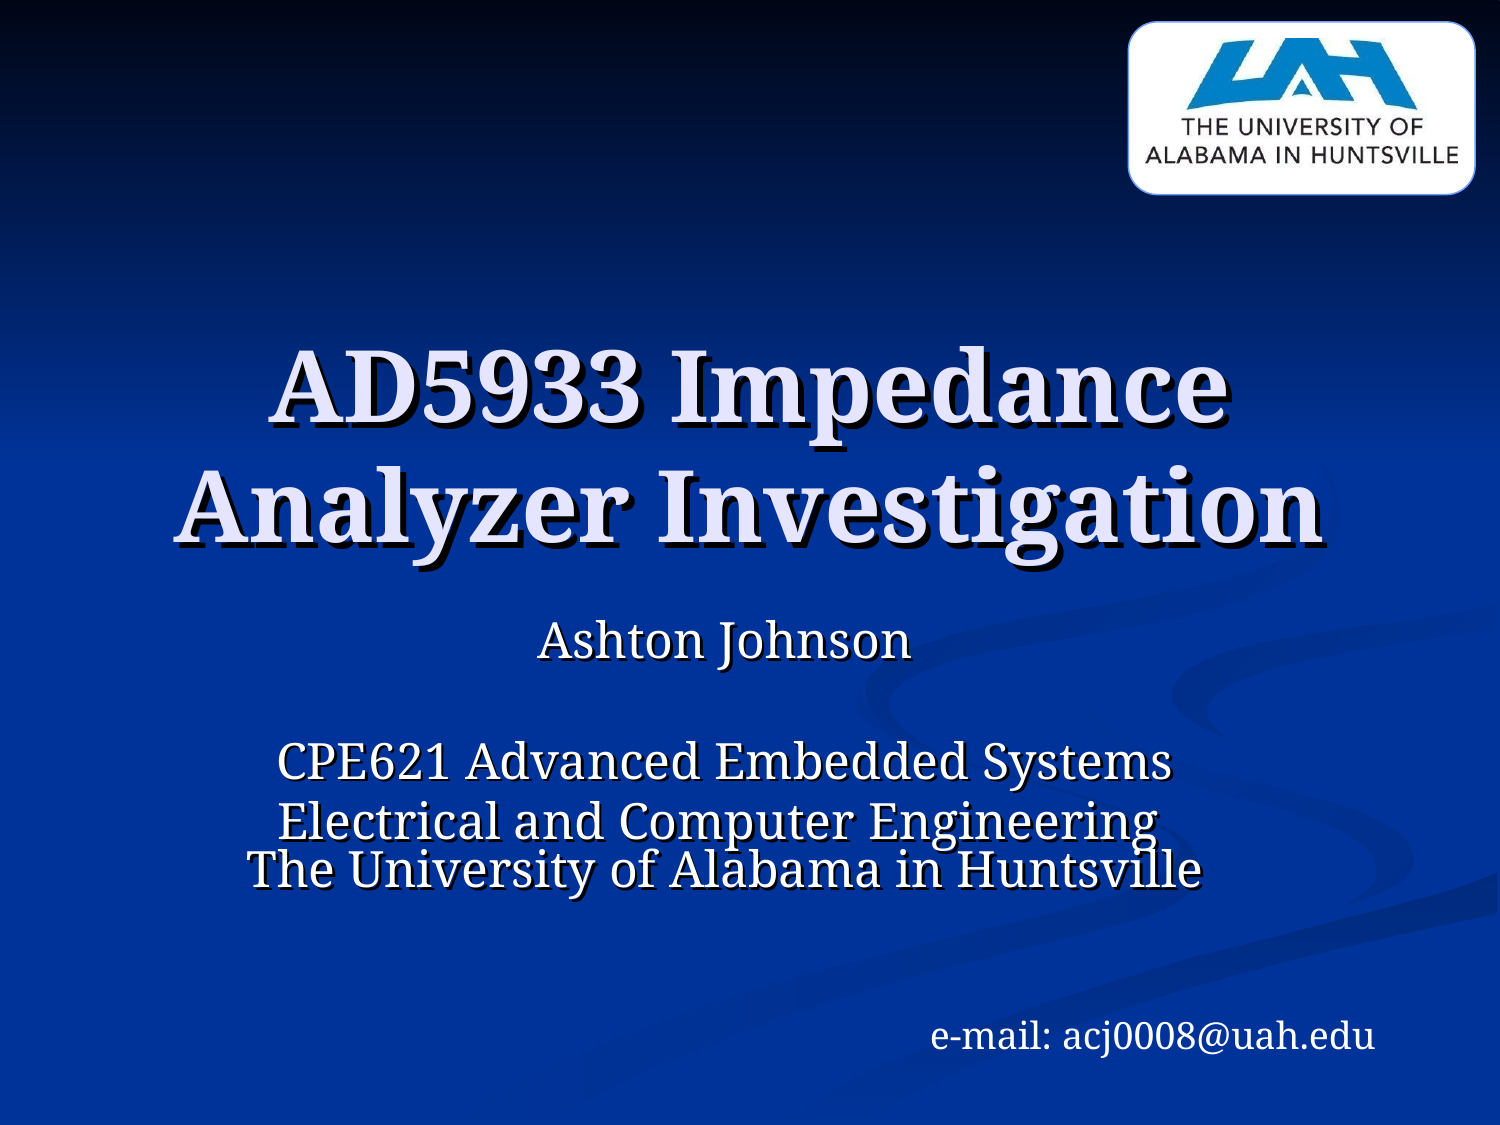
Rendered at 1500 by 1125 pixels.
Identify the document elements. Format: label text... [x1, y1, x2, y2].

subtitle Ashton Johnson CPE621 Advanced Embedded Systems Electrical and Computer Engineering The University of Alabama in Huntsville [200, 612, 1251, 901]
picture [1145, 38, 1458, 179]
text_box e-mail: acj0008@uah.edu [915, 1005, 1441, 1065]
title AD5933 Impedance Analyzer Investigation [87, 284, 1413, 601]
